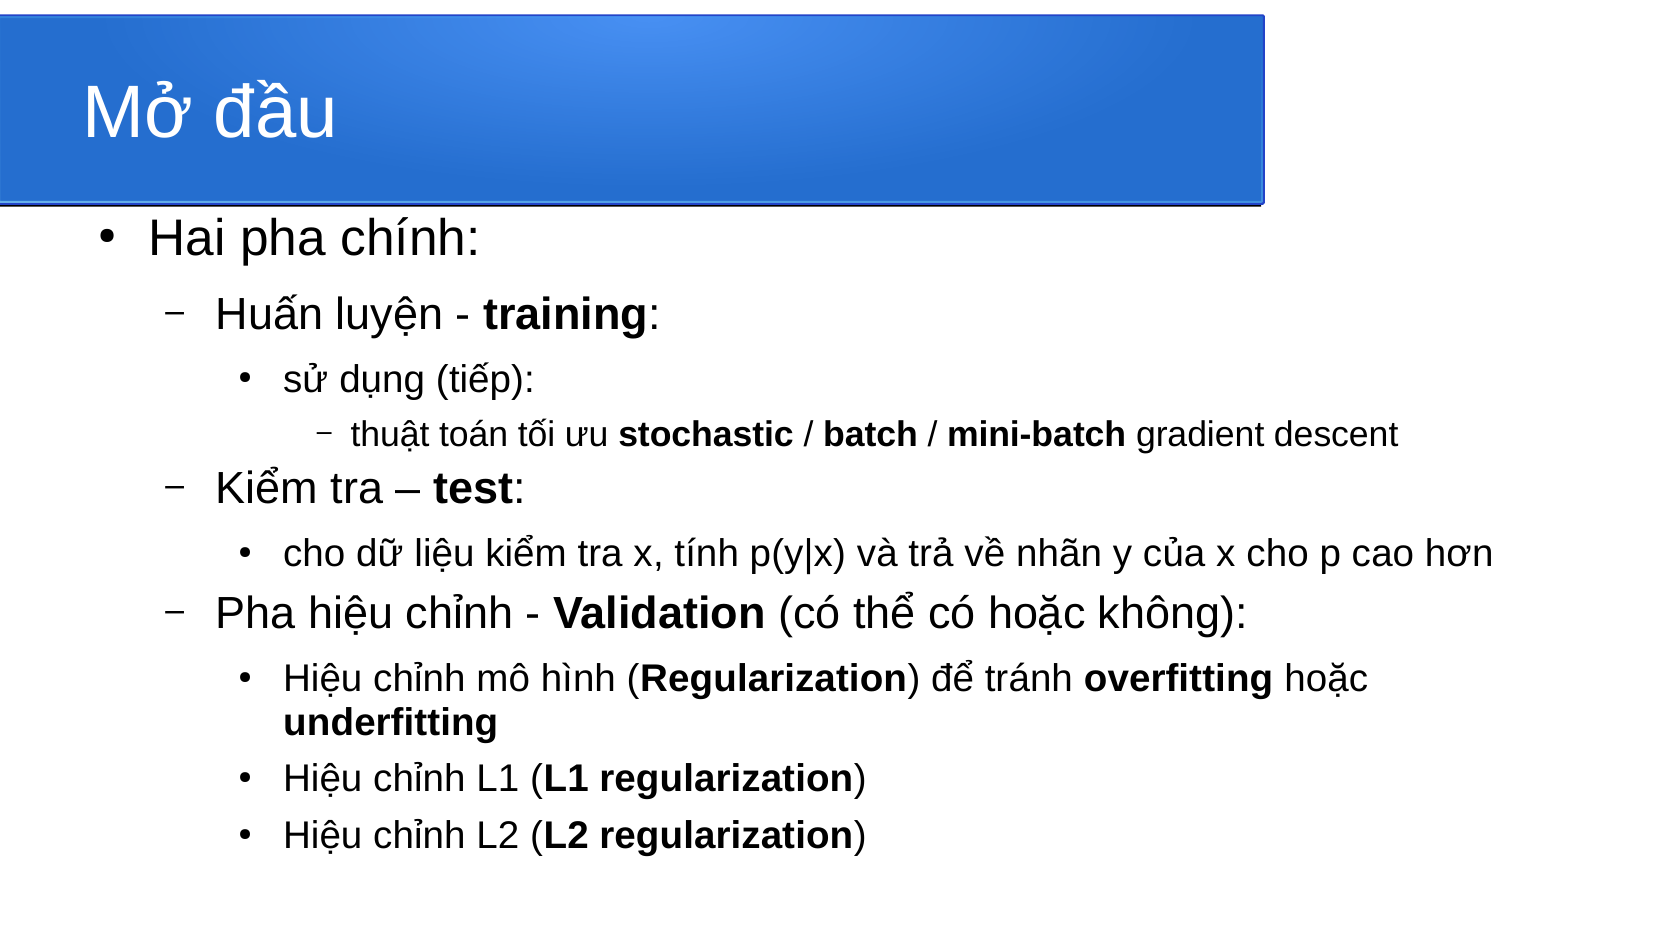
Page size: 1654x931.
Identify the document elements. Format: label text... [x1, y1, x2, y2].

list Hai pha chính: Huấn luyện - training: sử dụng (tiếp): thuật toán tối ưu stochastic / batch / mini-batch gradient descent Kiểm tra – test: cho dữ liệu kiểm tra x, tính p(y|x) và trả về nhãn y của x cho p cao hơn Pha hiệu chỉnh - Validation (có thể có hoặc không): Hiệu chỉnh mô hình (Regularization) để tránh overfitting hoặc underfitting Hiệu chỉnh L1 (L1 regularization) Hiệu chỉnh L2 (L2 regularization) [81, 208, 1570, 871]
title Mở đầu [82, 35, 1235, 189]
